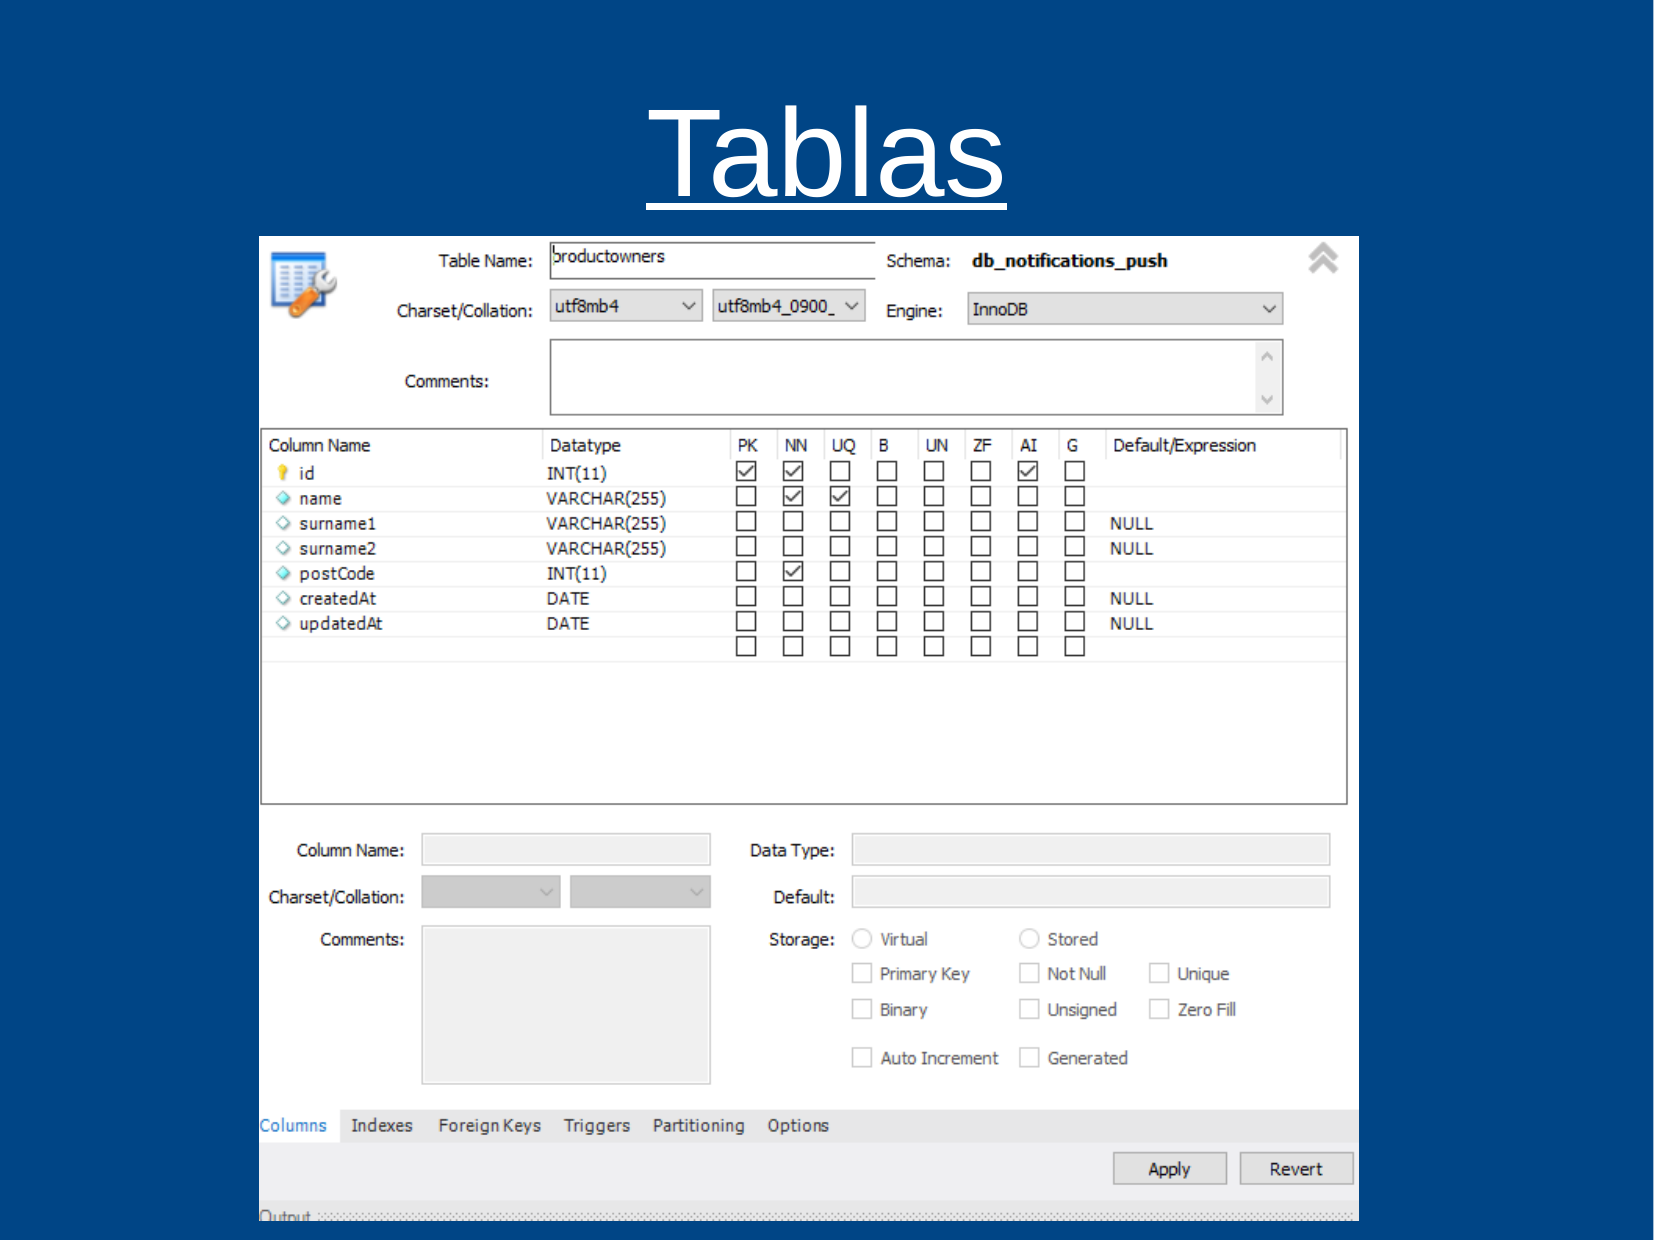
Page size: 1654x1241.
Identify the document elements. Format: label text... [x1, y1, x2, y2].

picture [259, 236, 1359, 1221]
title Tablas [82, 49, 1571, 257]
